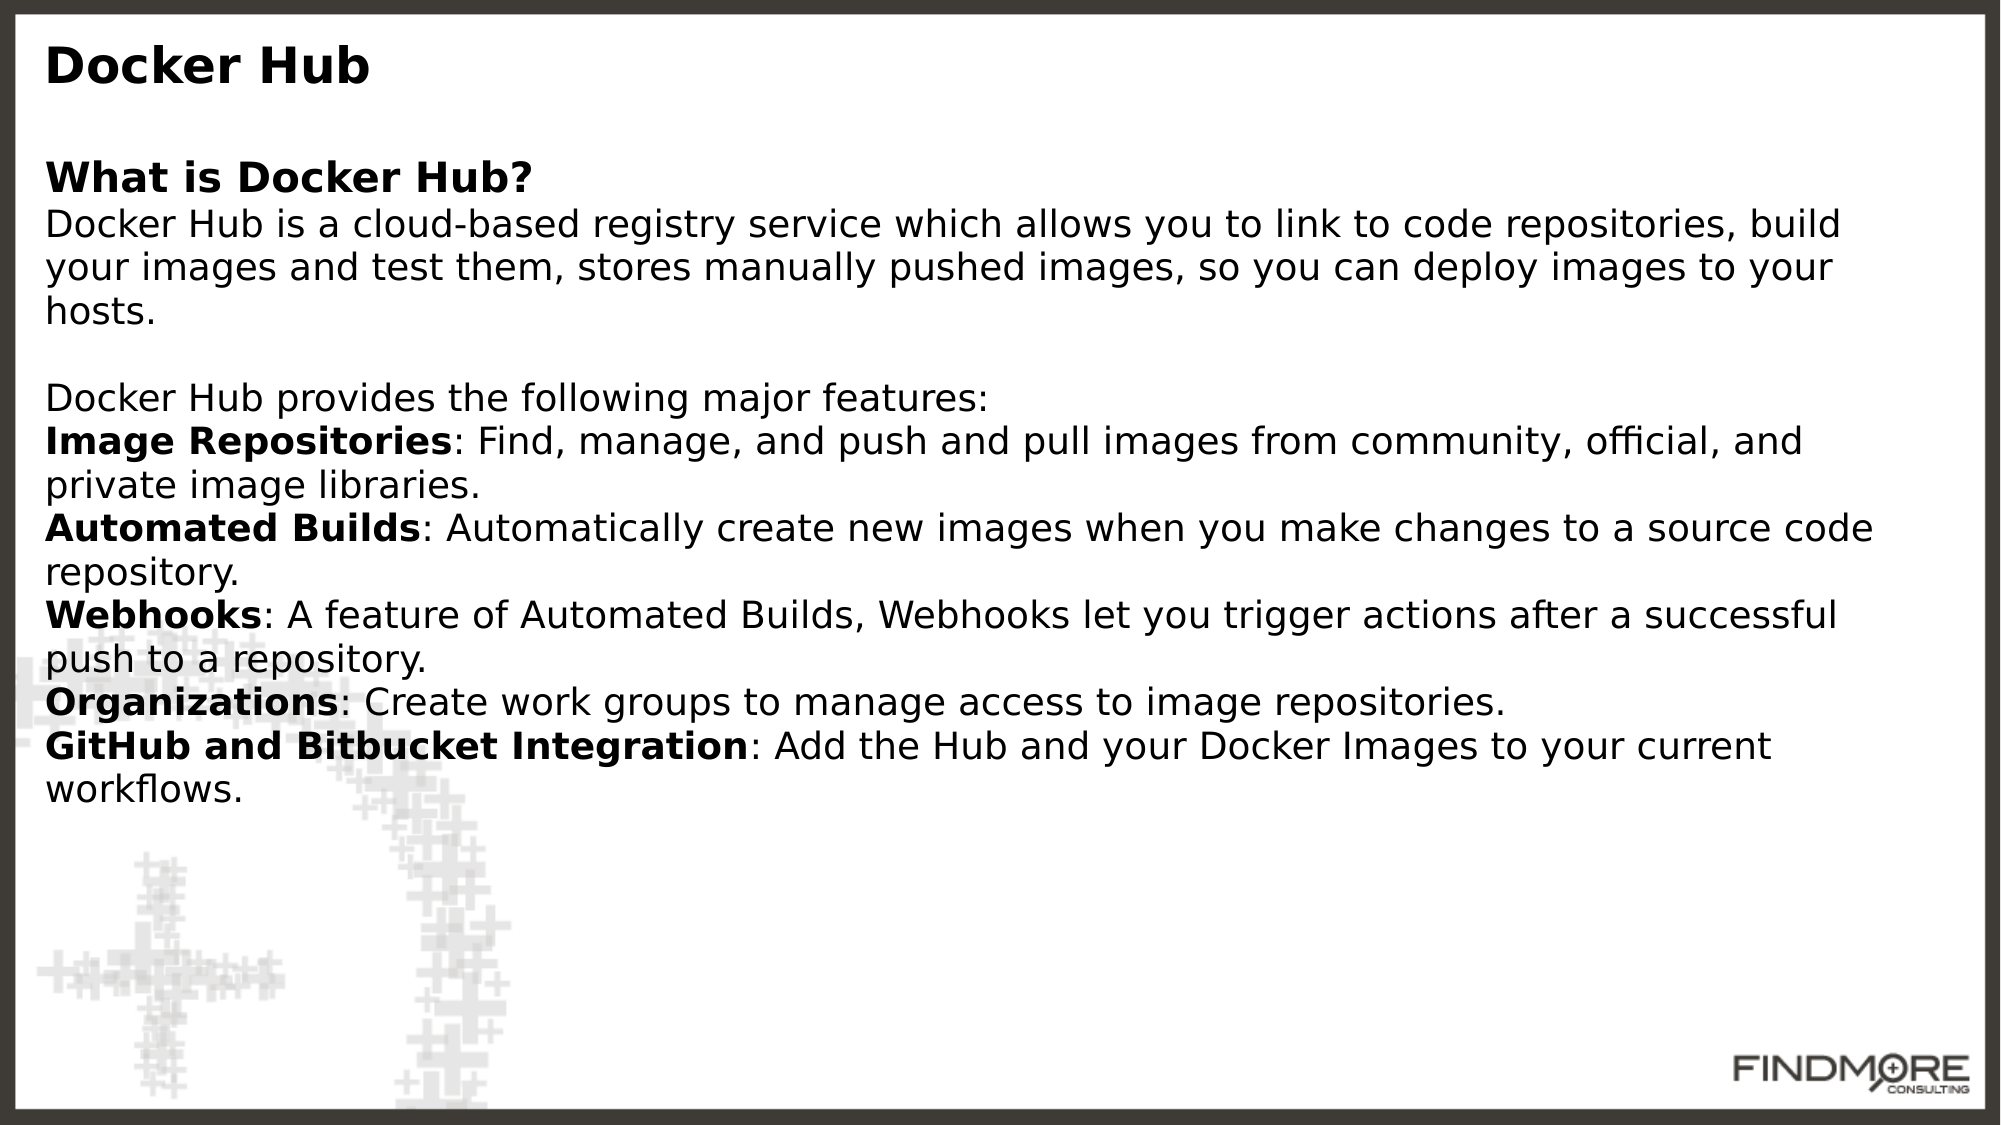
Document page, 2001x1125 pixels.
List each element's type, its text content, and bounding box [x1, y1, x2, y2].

picture [0, 0, 2001, 1125]
text_box Docker Hub What is Docker Hub? Docker Hub is a cloud-based registry service which allows you to link to code repositories, build your images and test them, stores manually pushed images, so you can deploy images to your hosts. Docker Hub provides the following major features: Image Repositories: Find, manage, and push and pull images from community, official, and private image libraries. Automated Builds: Automatically create new images when you make changes to a source code repository. Webhooks: A feature of Automated Builds, Webhooks let you trigger actions after a successful push to a repository. Organizations: Create work groups to manage access to image repositories. GitHub and Bitbucket Integration: Add the Hub and your Docker Images to your current workflows. [30, 30, 1951, 1036]
